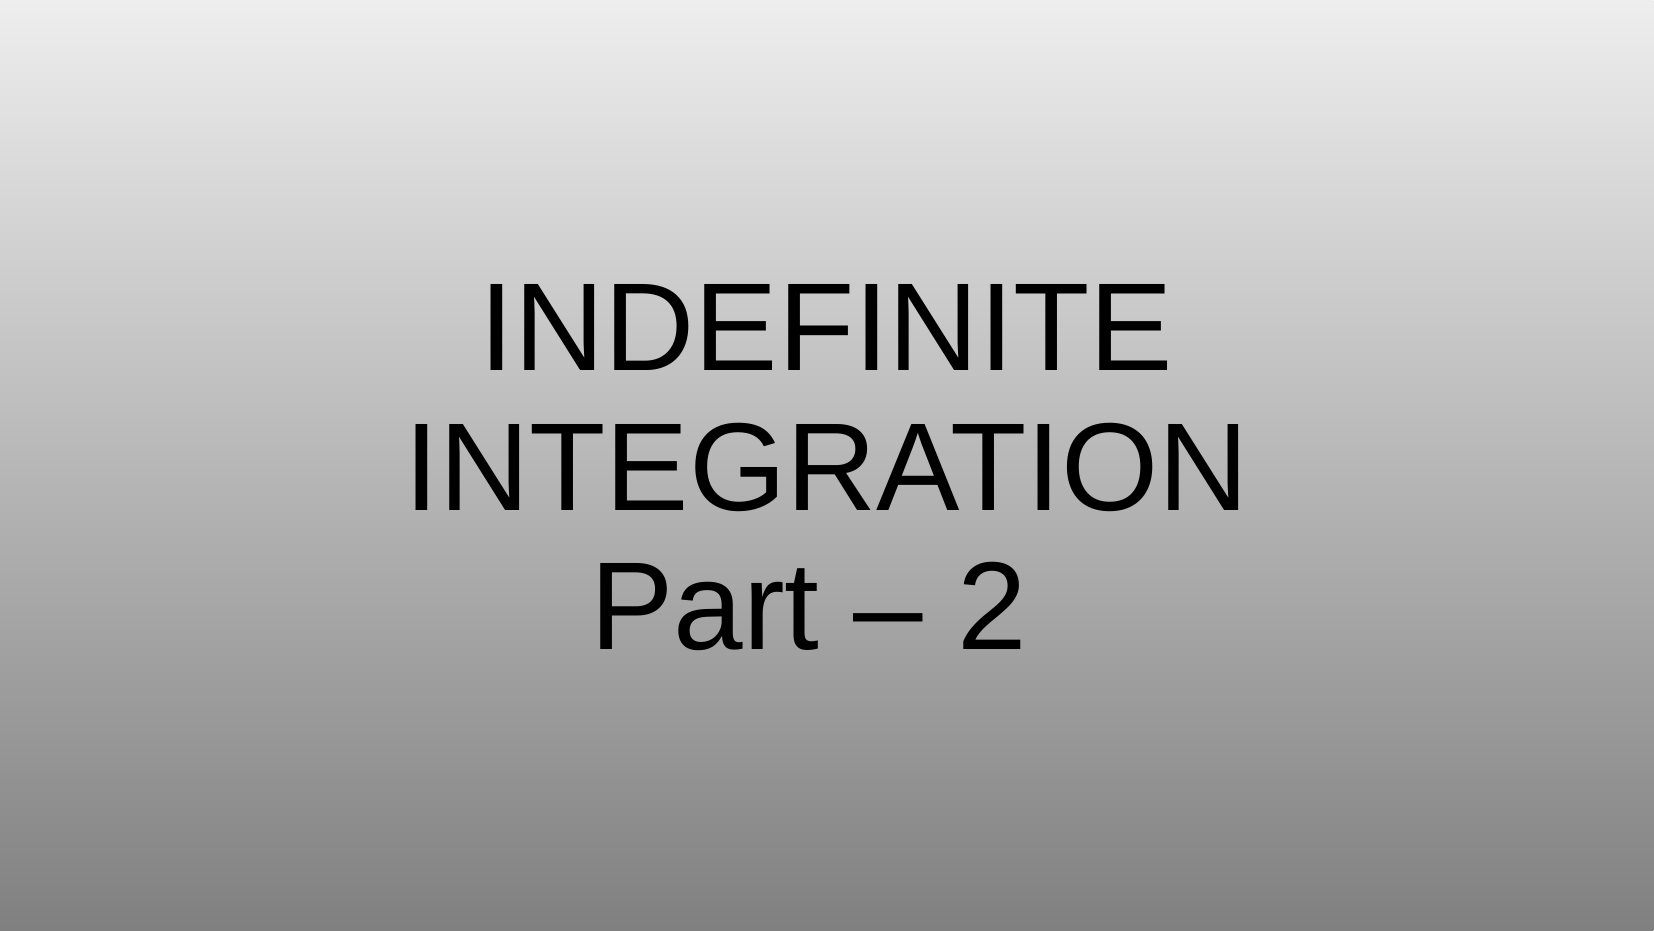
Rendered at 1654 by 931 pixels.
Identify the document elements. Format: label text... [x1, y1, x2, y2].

title INDEFINITE INTEGRATION Part – 2 [82, 53, 1571, 880]
